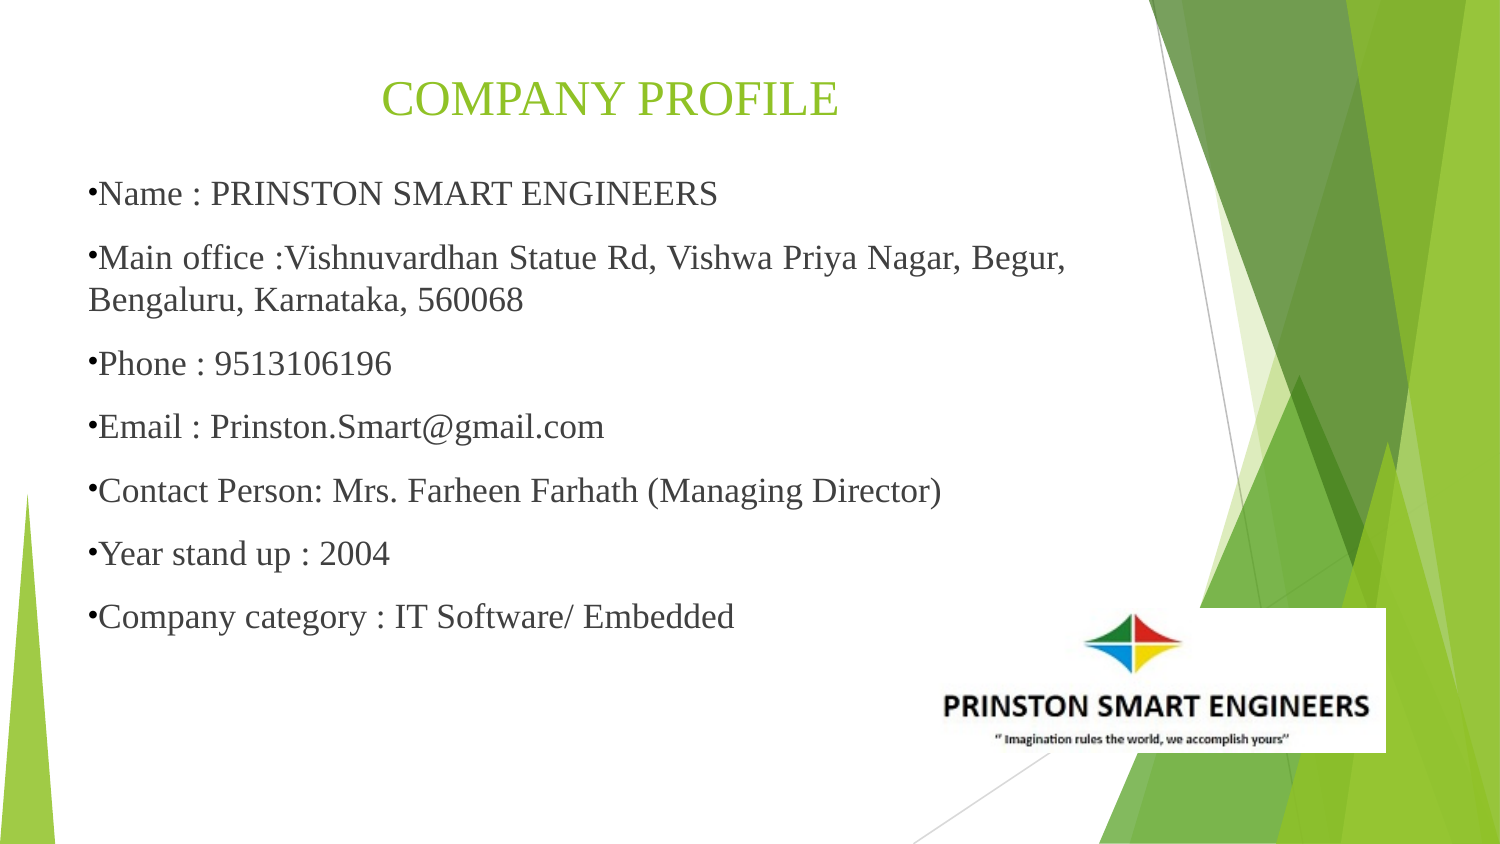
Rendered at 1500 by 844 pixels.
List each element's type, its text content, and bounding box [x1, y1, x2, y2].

title COMPANY PROFILE [107, 58, 1114, 130]
list Name : PRINSTON SMART ENGINEERS Main office :Vishnuvardhan Statue Rd, Vishwa Priya Nagar, Begur, Bengaluru, Karnataka, 560068 Phone : 9513106196 Email : Prinston.Smart@gmail.com Contact Person: Mrs. Farheen Farhath (Managing Director) Year stand up : 2004 Company category : IT Software/ Embedded [73, 162, 1268, 807]
picture [916, 608, 1386, 753]
